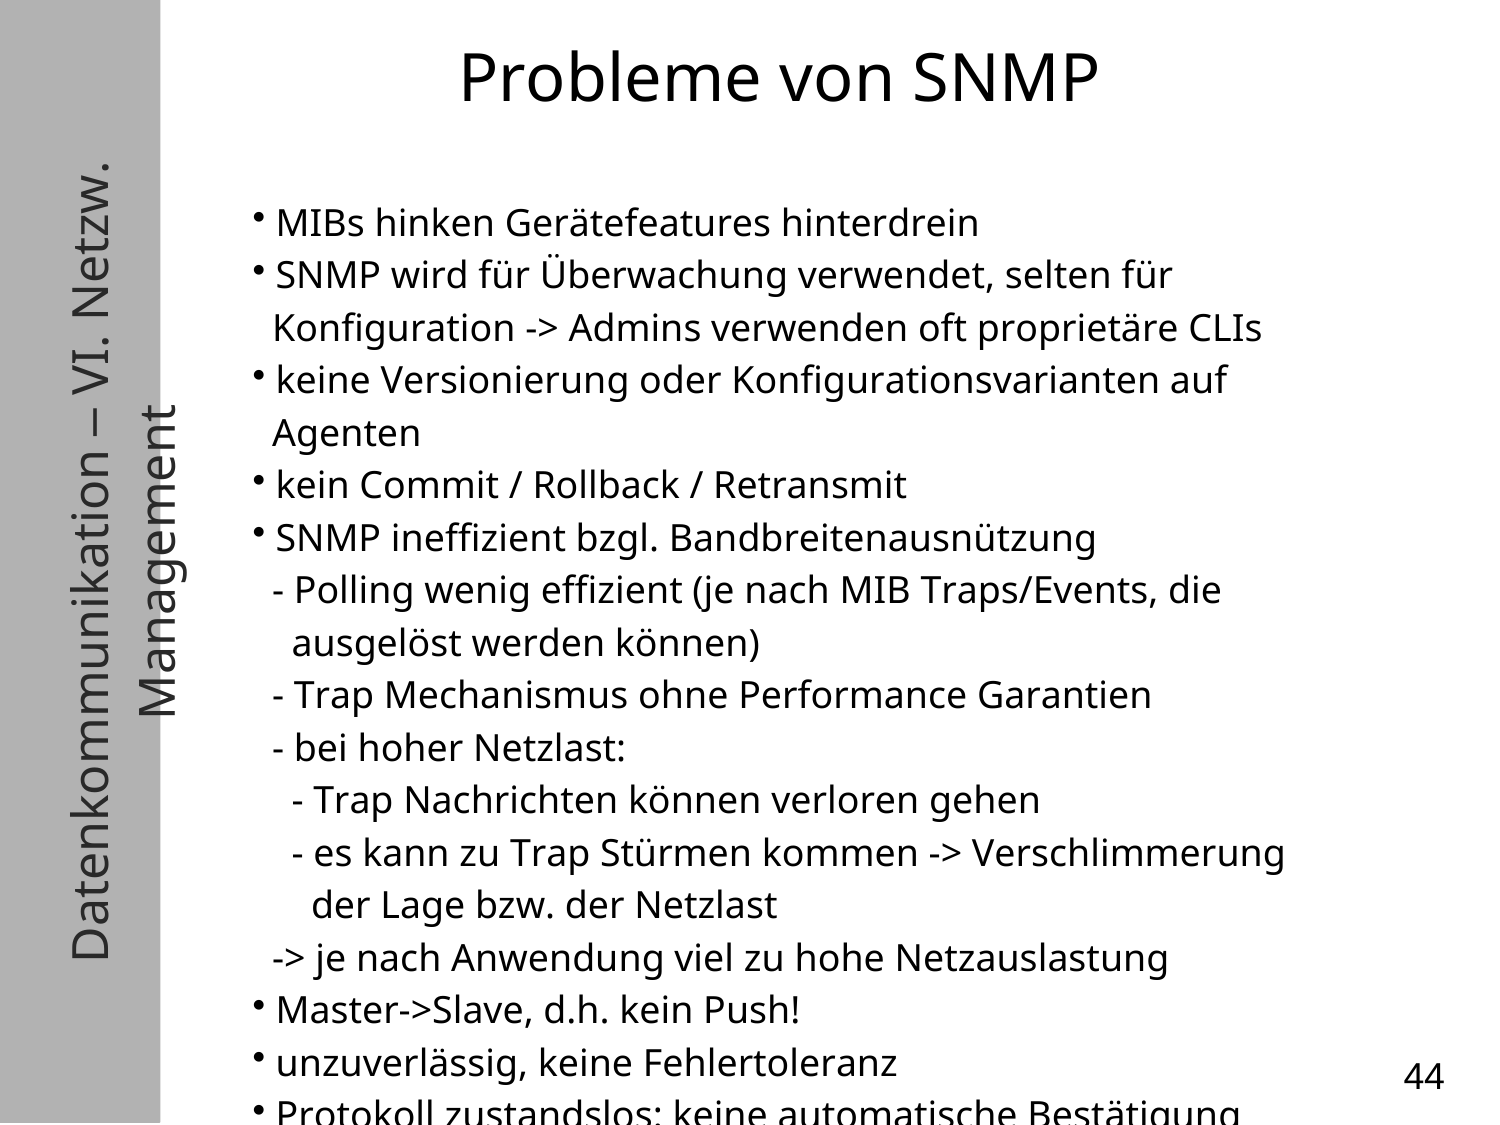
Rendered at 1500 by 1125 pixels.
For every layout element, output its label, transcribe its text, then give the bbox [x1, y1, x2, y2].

text_box [0, 0, 160, 1123]
text_box <number> [1403, 1056, 1479, 1106]
text_box Datenkommunikation – VI. Netzw. Management [47, 1, 178, 1124]
text_box MIBs hinken Gerätefeatures hinterdrein SNMP wird für Überwachung verwendet, selten für Konfiguration -> Admins verwenden oft proprietäre CLIs keine Versionierung oder Konfigurationsvarianten auf Agenten kein Commit / Rollback / Retransmit SNMP ineffizient bzgl. Bandbreitenausnützung - Polling wenig effizient (je nach MIB Traps/Events, die ausgelöst werden können) - Trap Mechanismus ohne Performance Garantien - bei hoher Netzlast: - Trap Nachrichten können verloren gehen - es kann zu Trap Stürmen kommen -> Verschlimmerung der Lage bzw. der Netzlast -> je nach Anwendung viel zu hohe Netzauslastung Master->Slave, d.h. kein Push! unzuverlässig, keine Fehlertoleranz Protokoll zustandslos: keine automatische Bestätigung mehrere Management Stationen können gleichzeitig Zustand eines Agenten ändern [237, 187, 1448, 1125]
text_box Probleme von SNMP [429, 27, 1130, 123]
